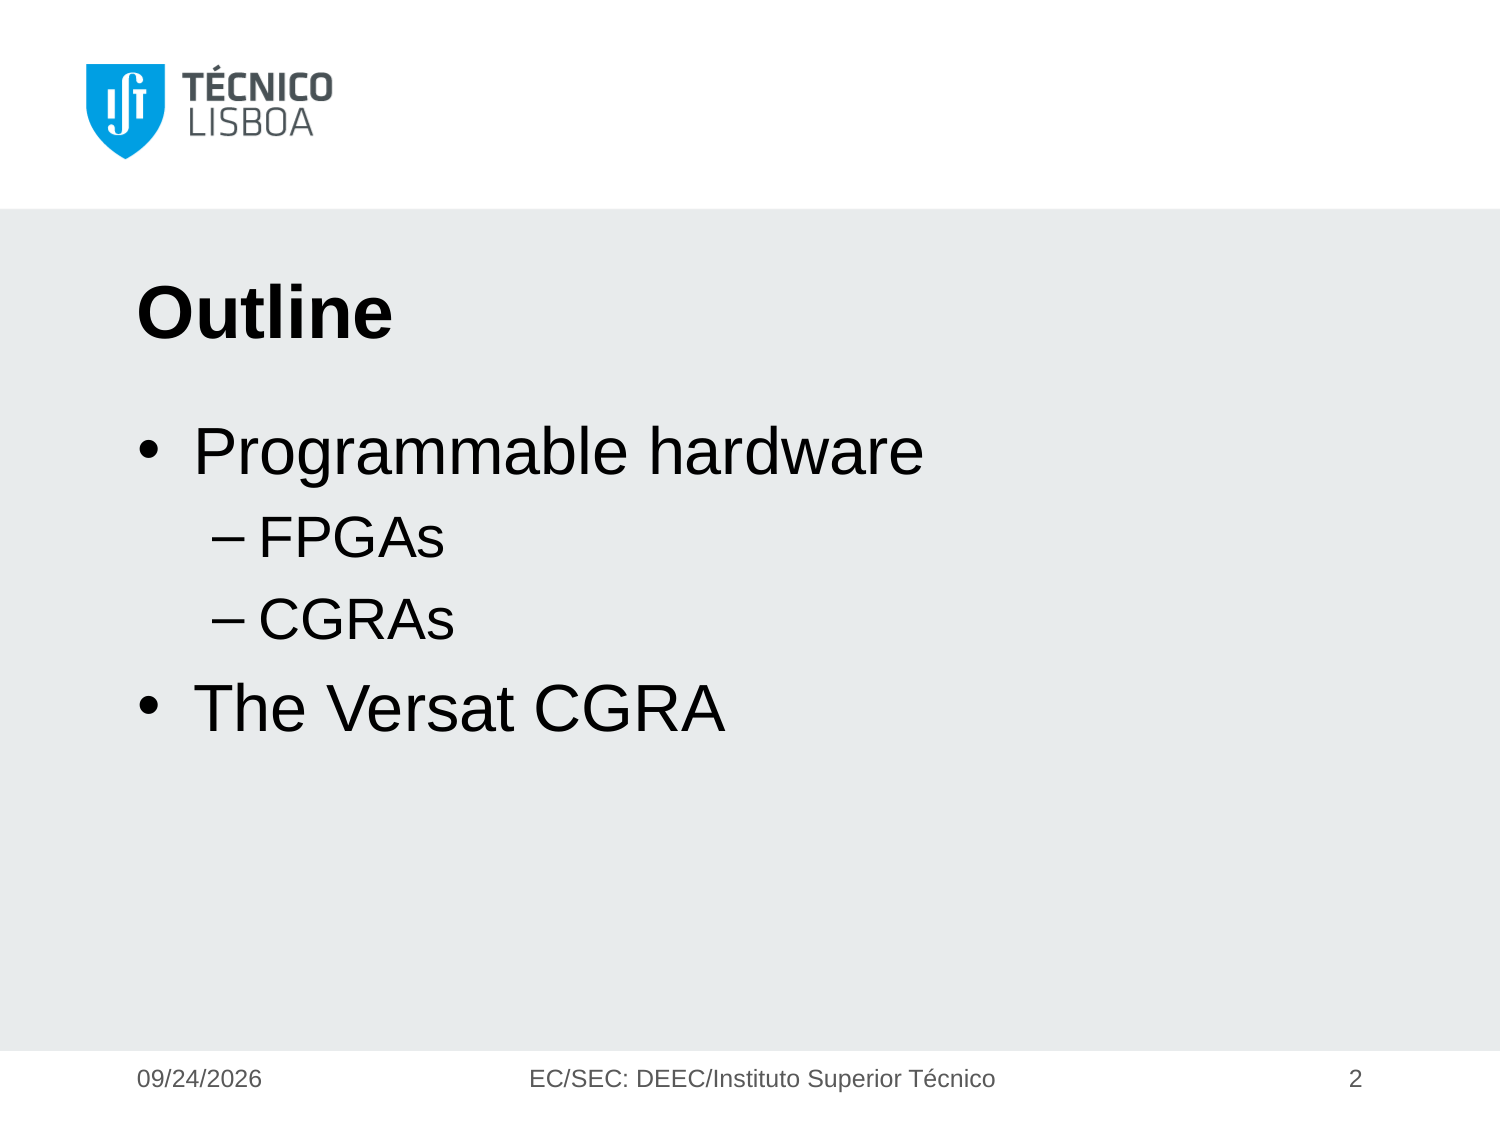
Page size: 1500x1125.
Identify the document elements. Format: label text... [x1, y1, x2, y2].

title Outline [121, 237, 1378, 381]
slide_number 09/27/2018 [121, 1052, 425, 1103]
footer EC/SEC: DEEC/Instituto Superior Técnico [512, 1052, 1021, 1103]
list Programmable hardware FPGAs CGRAs The Versat CGRA [121, 400, 1378, 1005]
slide_number 19 [1077, 1052, 1378, 1103]
picture [0, 0, 1500, 1125]
